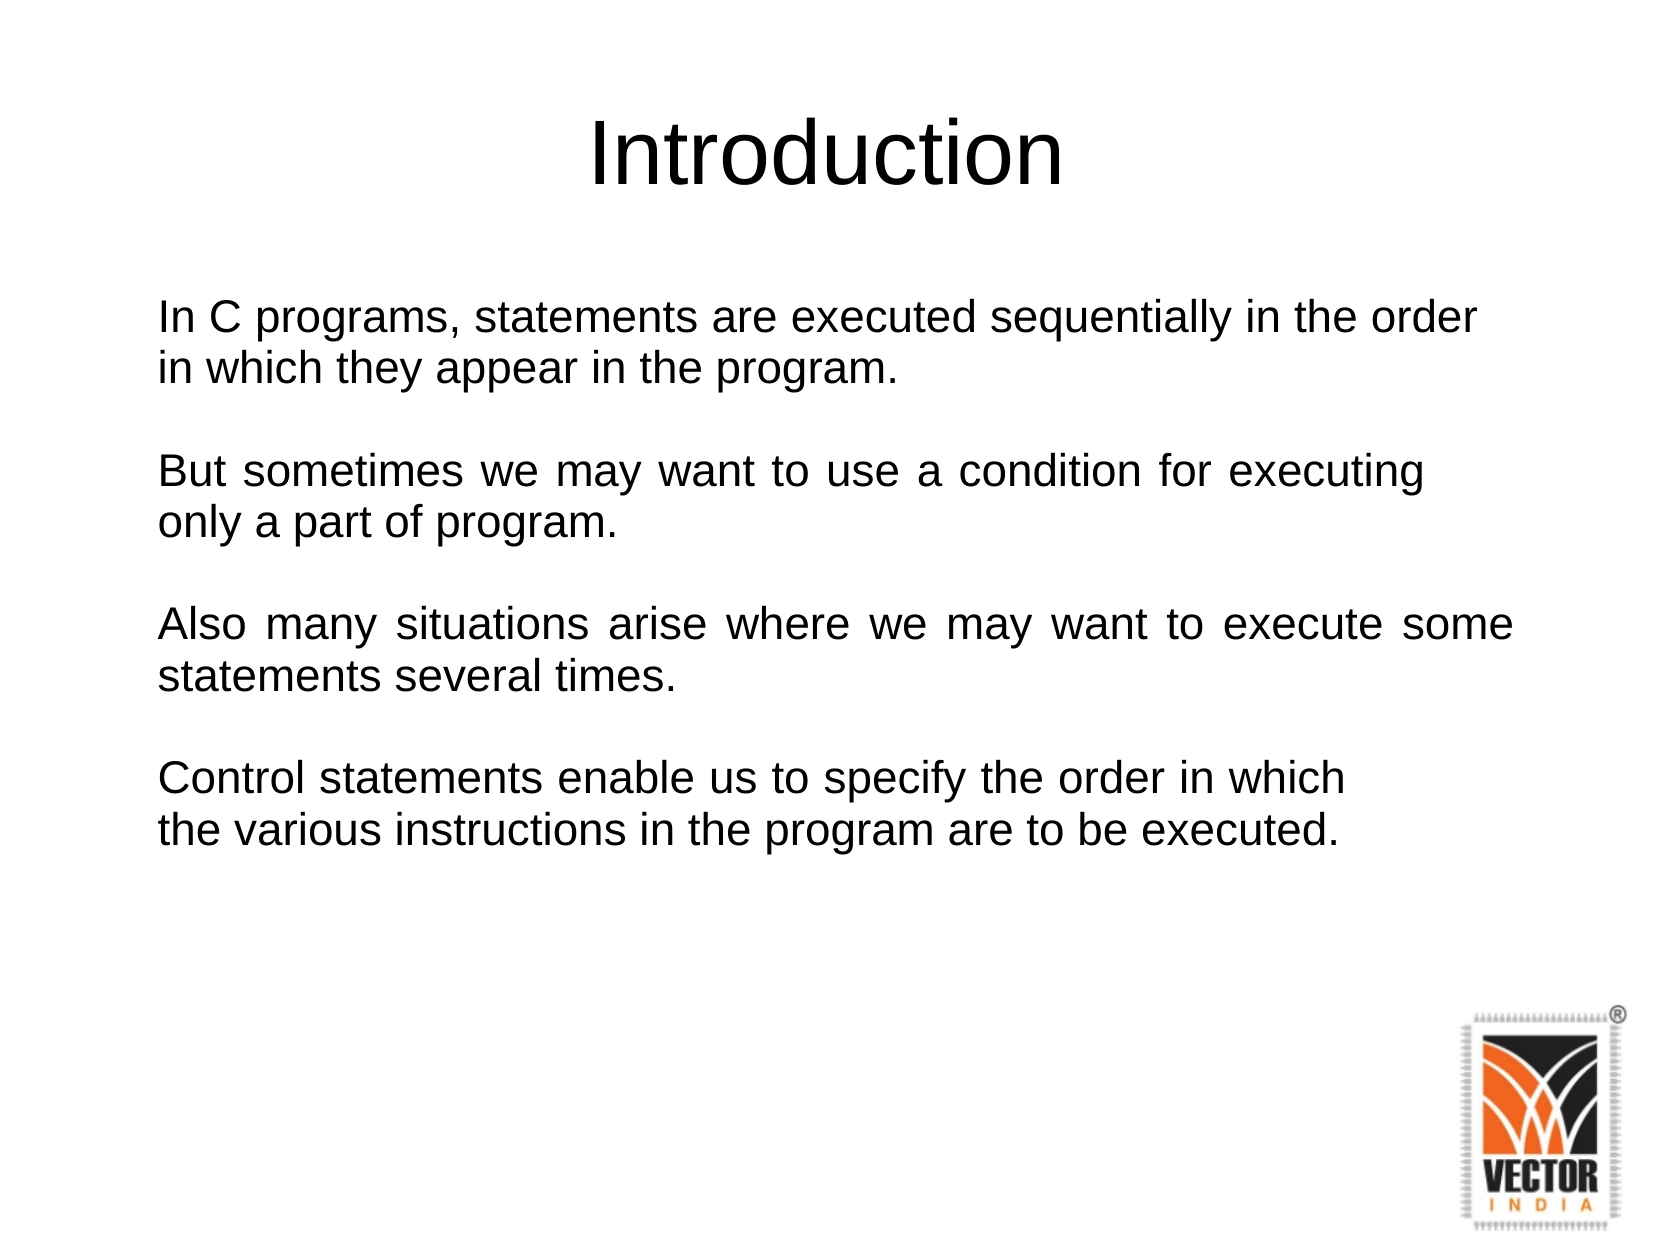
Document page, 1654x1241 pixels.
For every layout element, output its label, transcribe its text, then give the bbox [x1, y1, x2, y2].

picture [1432, 1000, 1654, 1241]
subtitle In C programs, statements are executed sequentially in the order in which they appear in the program. But sometimes we may want to use a condition for executing only a part of program. Also many situations arise where we may want to execute some statements several times. Control statements enable us to specify the order in which the various instructions in the program are to be executed. [82, 290, 1571, 1010]
title Introduction [82, 49, 1571, 257]
